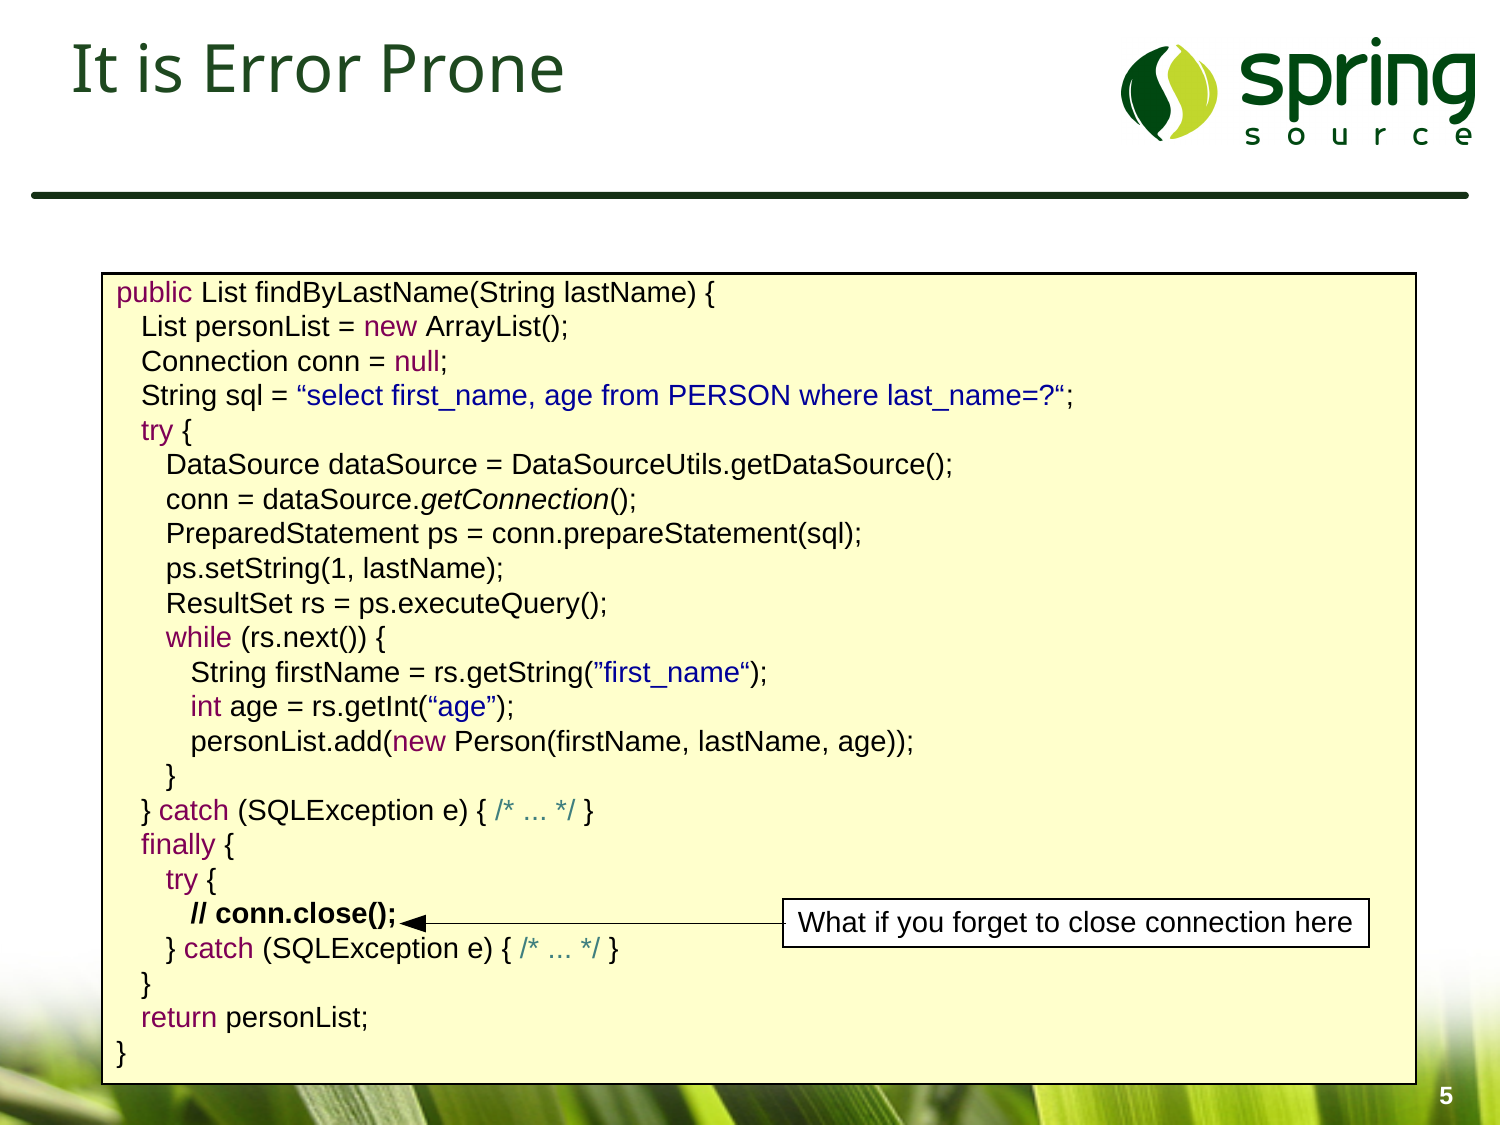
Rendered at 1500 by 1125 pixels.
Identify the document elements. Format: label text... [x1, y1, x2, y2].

picture [1121, 37, 1475, 145]
text_box public List findByLastName(String lastName) { List personList = new ArrayList(); Connection conn = null; String sql = “select first_name, age from PERSON where last_name=?“; try { DataSource dataSource = DataSourceUtils.getDataSource(); conn = dataSource.getConnection(); PreparedStatement ps = conn.prepareStatement(sql); ps.setString(1, lastName); ResultSet rs = ps.executeQuery(); while (rs.next()) { String firstName = rs.getString(”first_name“); int age = rs.getInt(“age”); personList.add(new Person(firstName, lastName, age)); } } catch (SQLException e) { /* ... */ } finally { try { // conn.close(); } catch (SQLException e) { /* ... */ } } return personList; } [101, 273, 1417, 1084]
picture [0, 944, 1500, 1125]
text_box What if you forget to close connection here [783, 898, 1370, 947]
title It is Error Prone [56, 13, 1089, 176]
